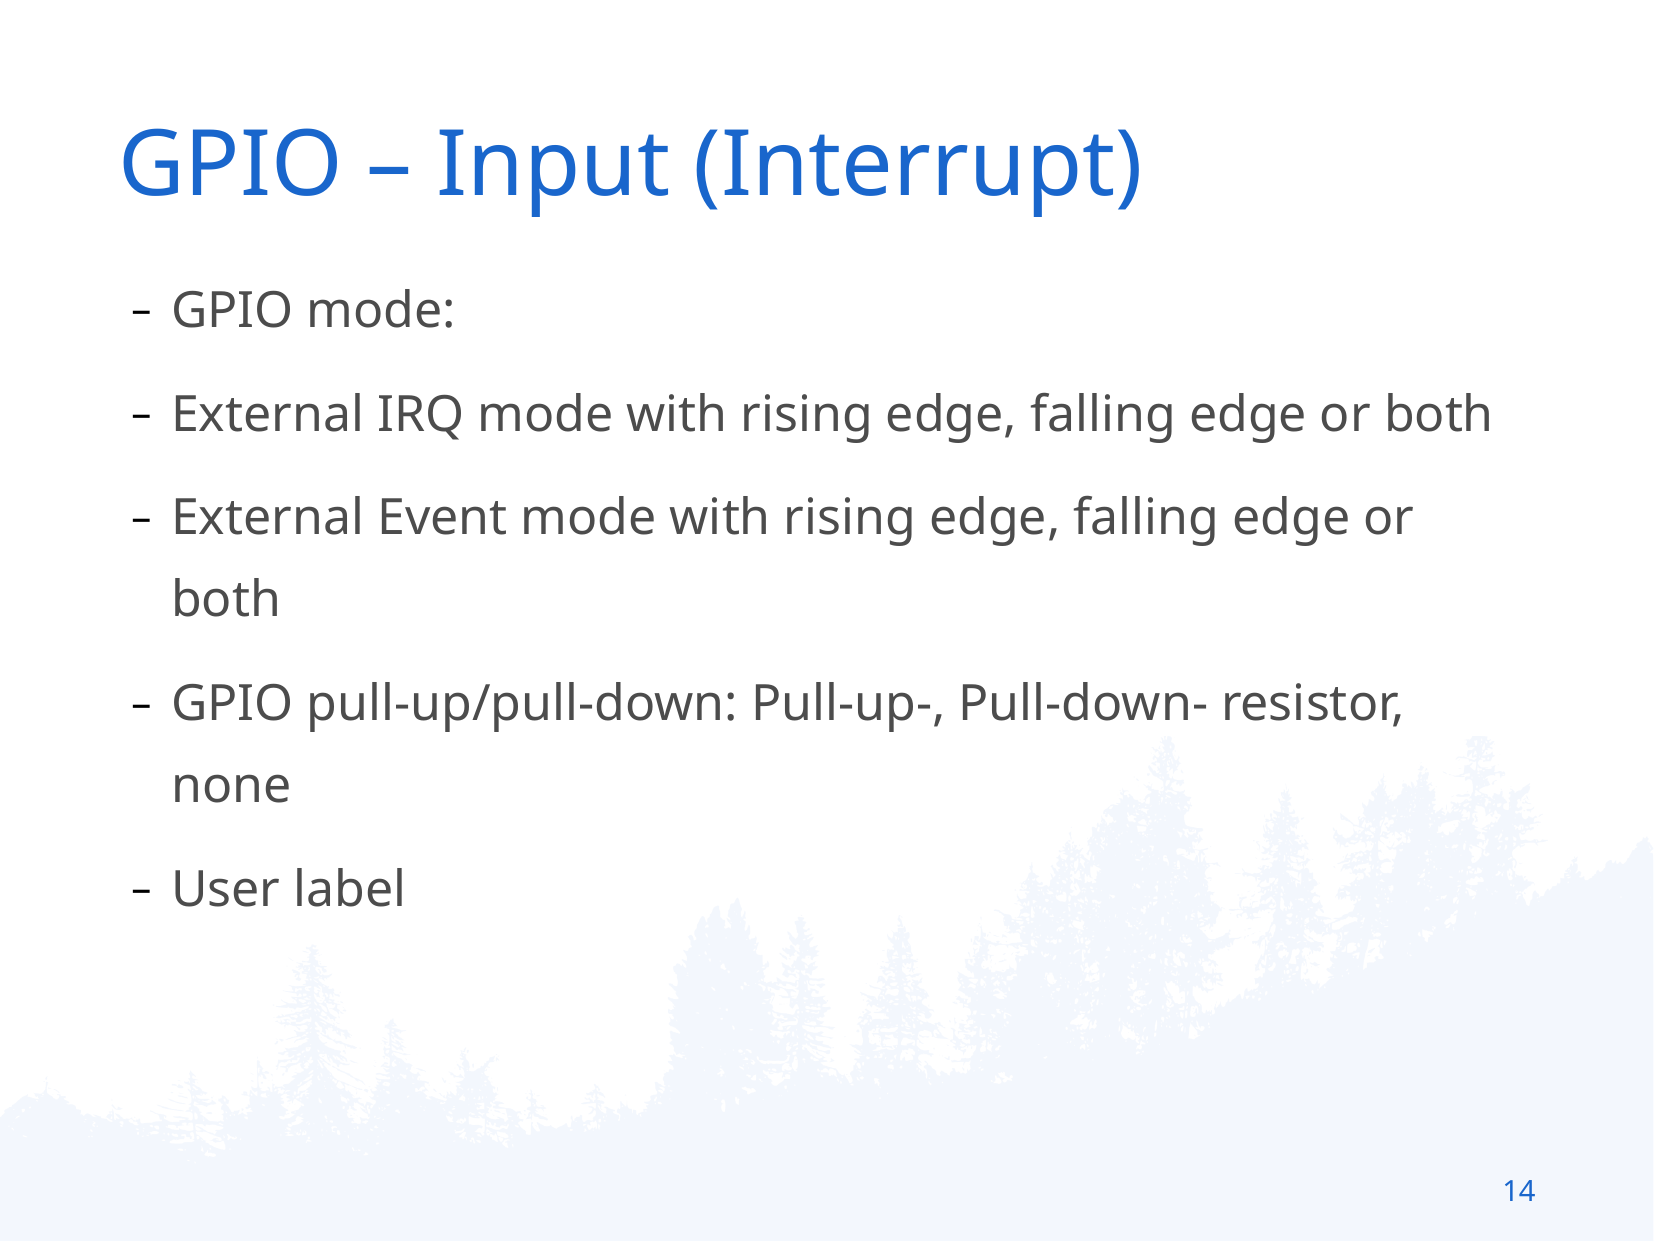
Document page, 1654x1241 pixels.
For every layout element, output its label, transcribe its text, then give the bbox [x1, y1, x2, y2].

title GPIO – Input (Interrupt) [118, 88, 1536, 231]
list GPIO mode: External IRQ mode with rising edge, falling edge or both External Event mode with rising edge, falling edge or both GPIO pull-up/pull-down: Pull-up-, Pull-down- resistor, none User label [118, 259, 1536, 980]
picture [0, 736, 1654, 1241]
